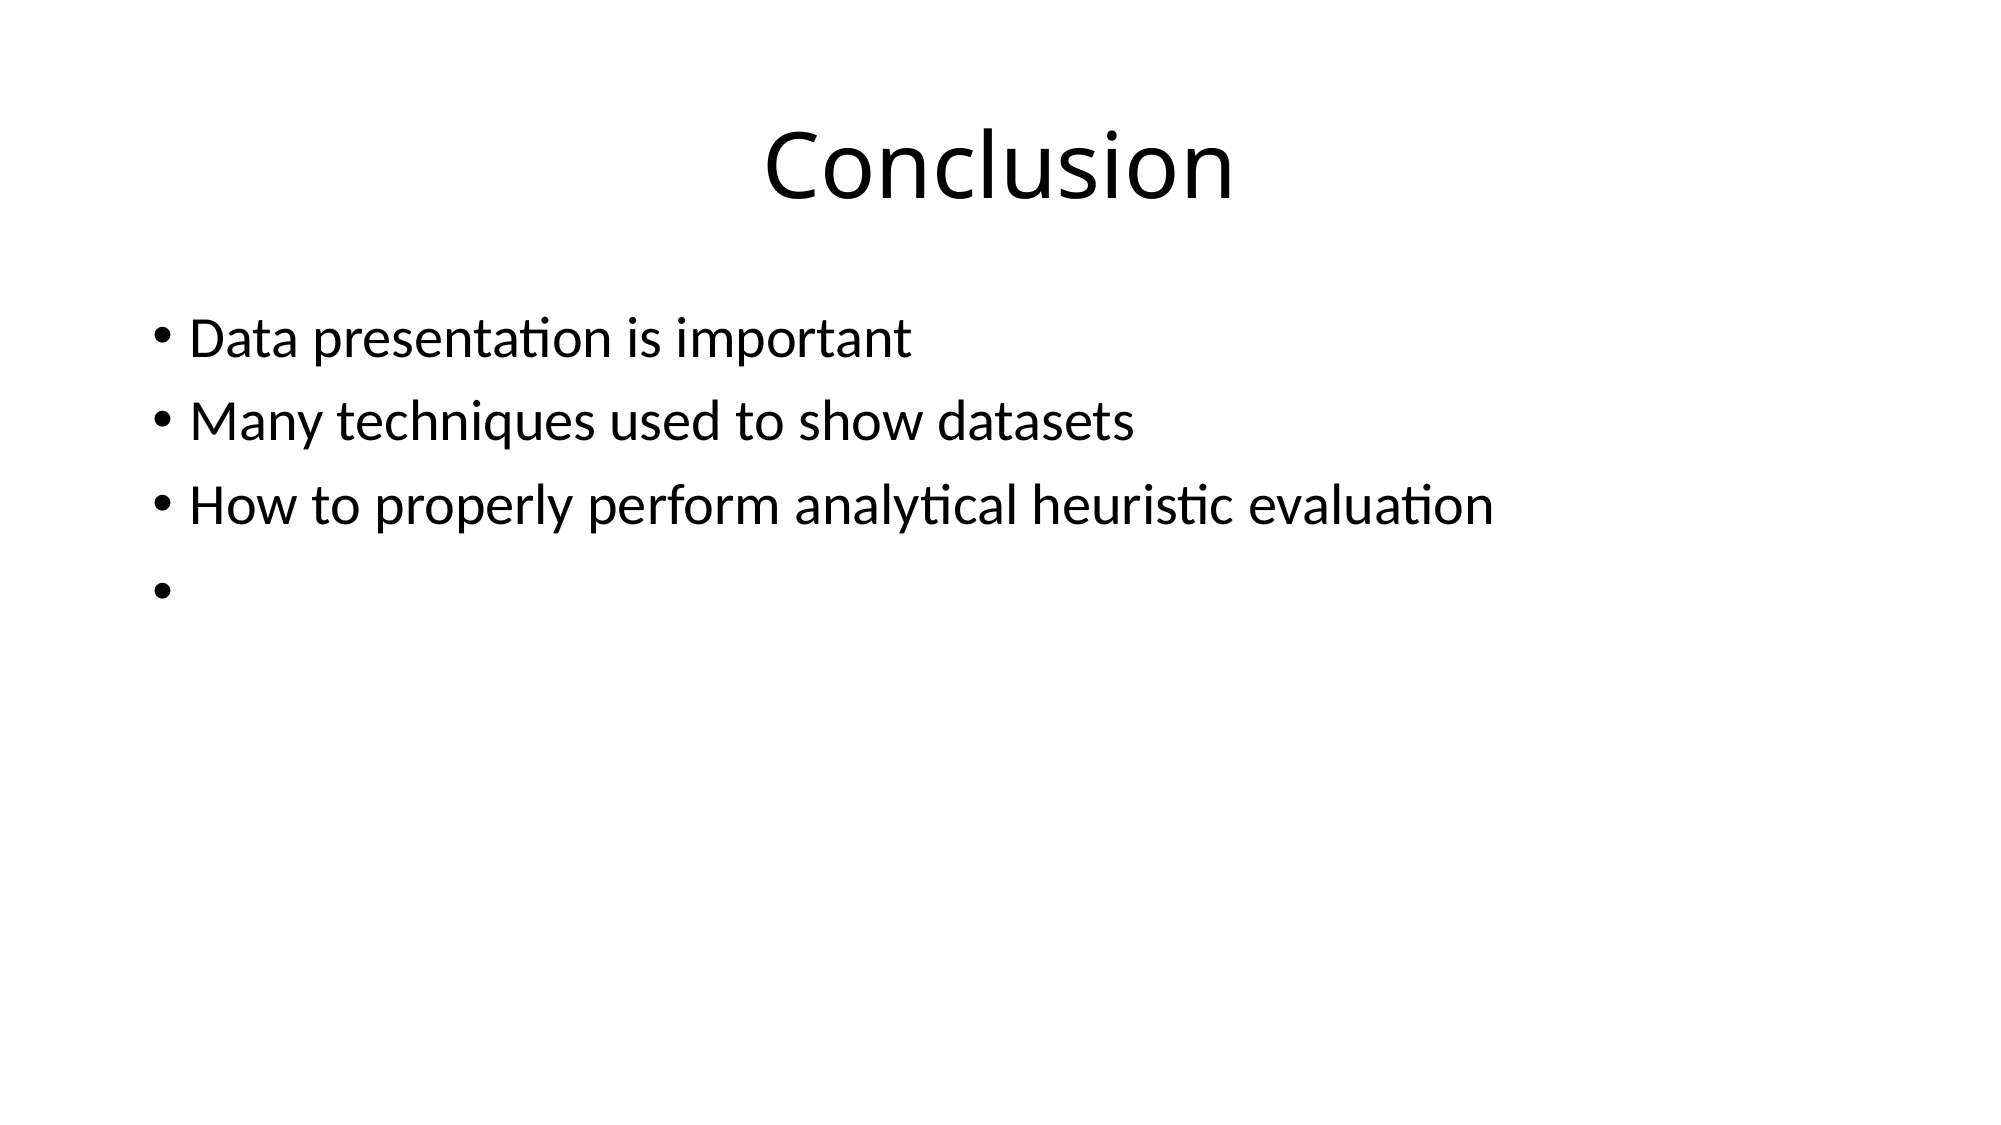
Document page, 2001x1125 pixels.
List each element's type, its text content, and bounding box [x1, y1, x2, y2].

list Data presentation is important Many techniques used to show datasets How to properly perform analytical heuristic evaluation [137, 299, 1863, 1014]
title Conclusion [137, 59, 1863, 278]
